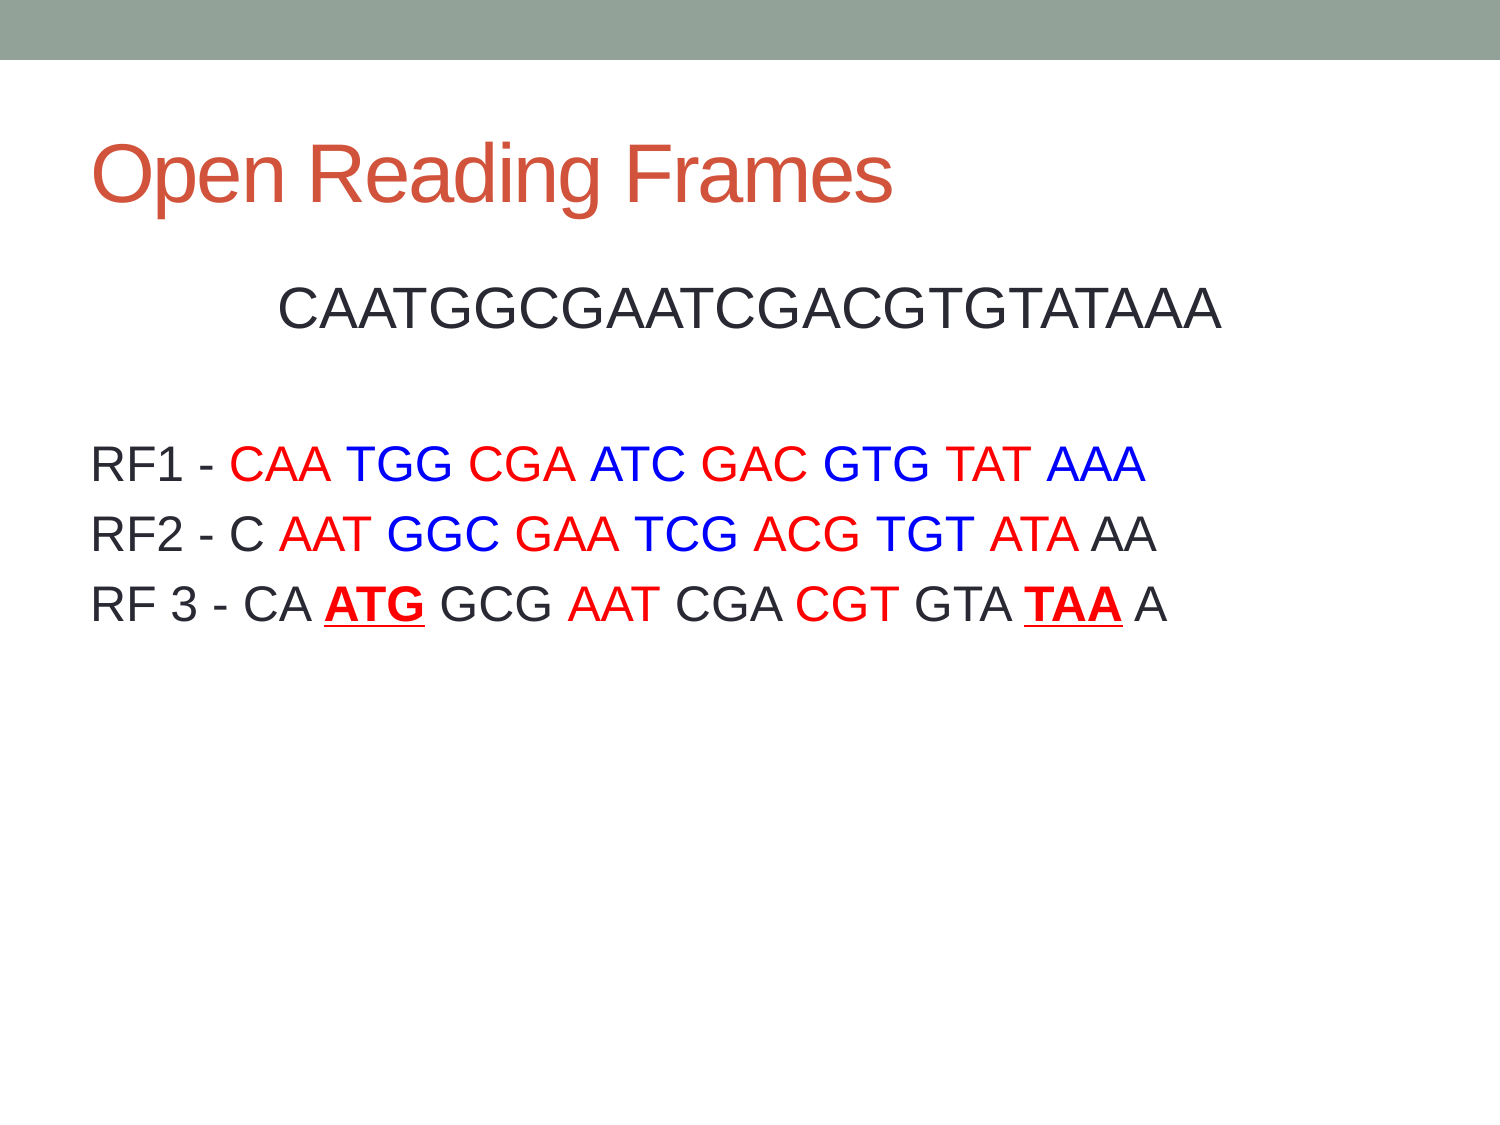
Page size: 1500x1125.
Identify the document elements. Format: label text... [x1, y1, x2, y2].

list CAATGGCGAATCGACGTGTATAAA RF1 - CAA TGG CGA ATC GAC GTG TAT AAA RF2 - C AAT GGC GAA TCG ACG TGT ATA AA RF 3 - CA ATG GCG AAT CGA CGT GTA TAA A [75, 262, 1425, 1063]
title Open Reading Frames [75, 87, 1425, 250]
